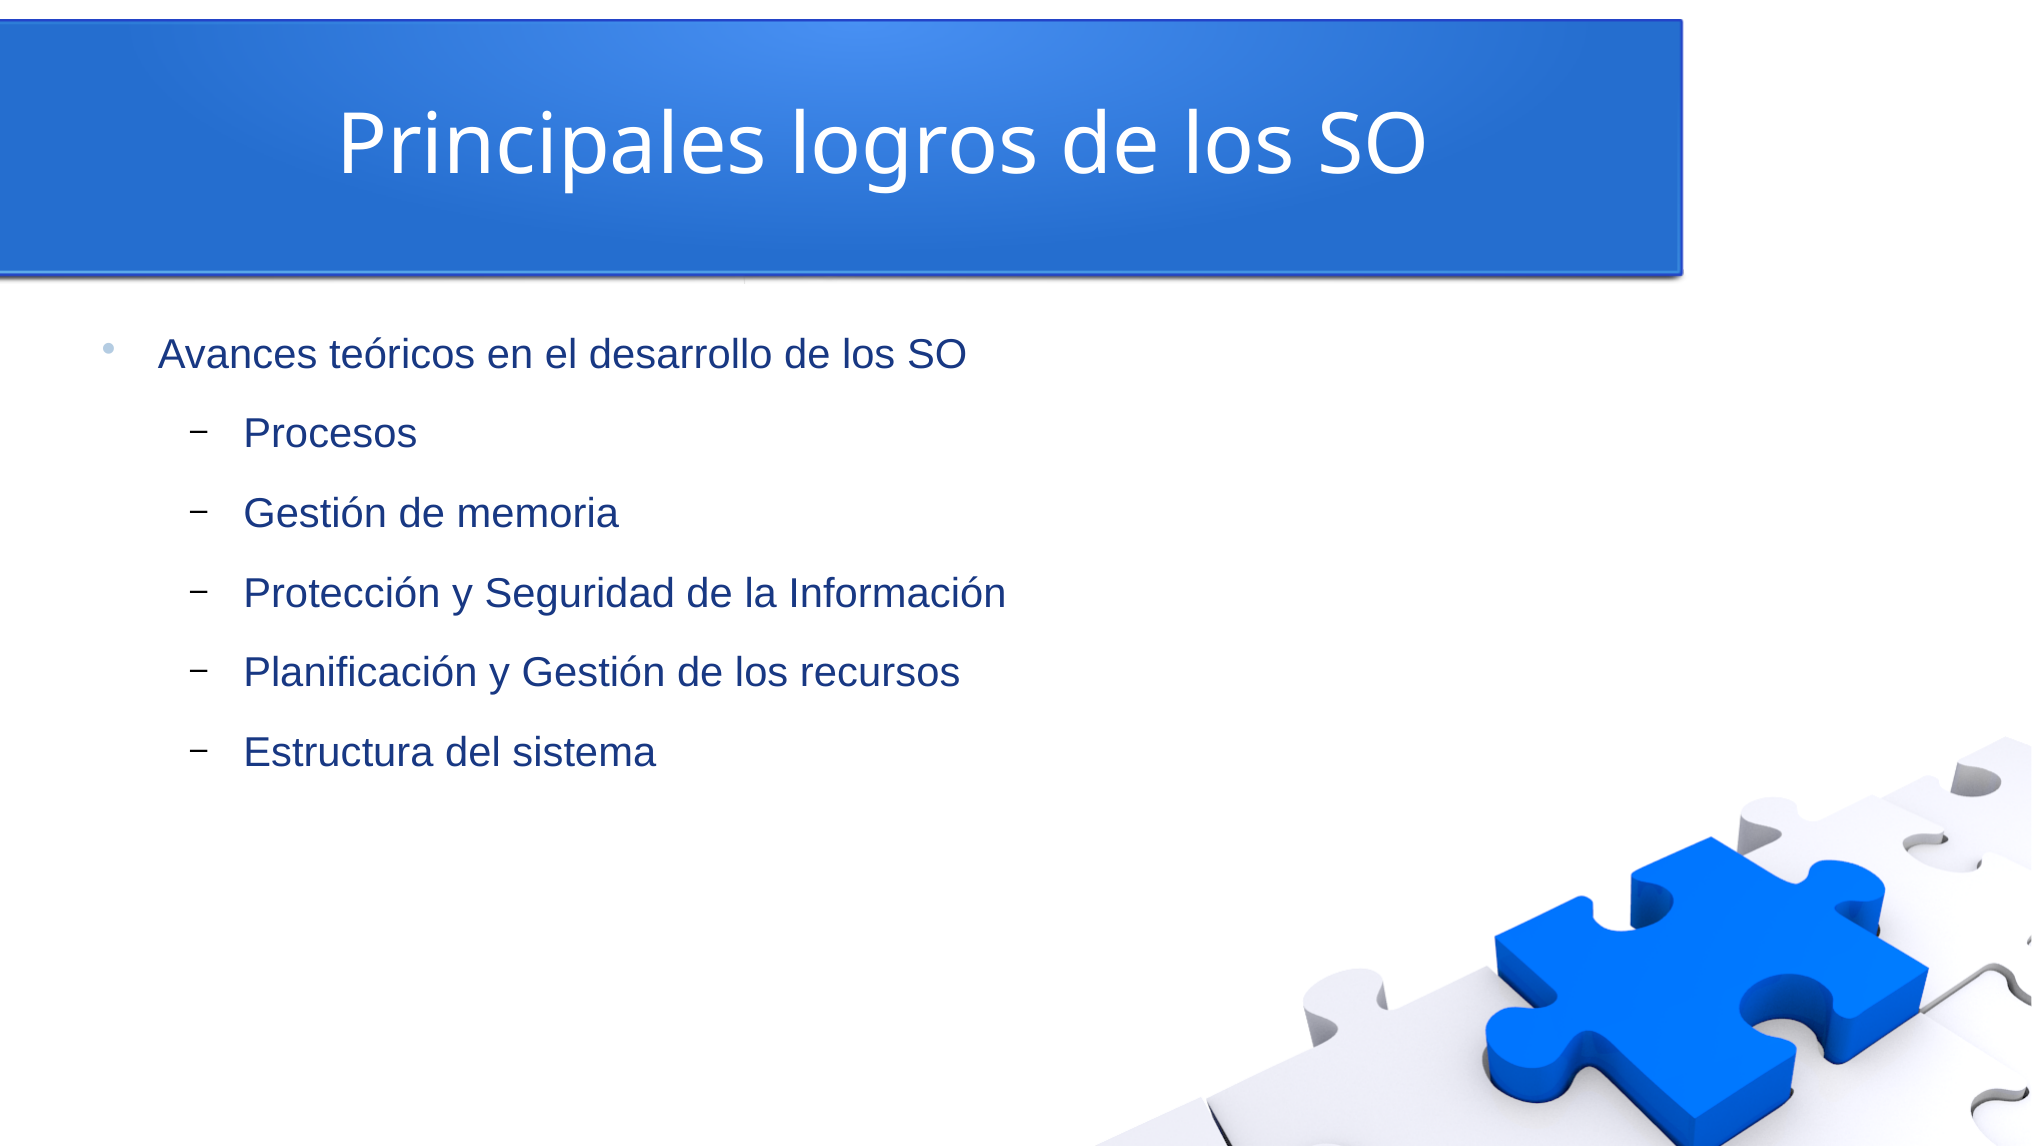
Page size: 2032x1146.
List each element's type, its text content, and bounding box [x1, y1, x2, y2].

title Principales logros de los SO [101, 45, 1666, 237]
picture [1071, 605, 2032, 1146]
list Avances teóricos en el desarrollo de los SO Procesos Gestión de memoria Protección y Seguridad de la Información Planificación y Gestión de los recursos Estructura del sistema [101, 307, 1619, 957]
picture [0, 19, 1689, 284]
